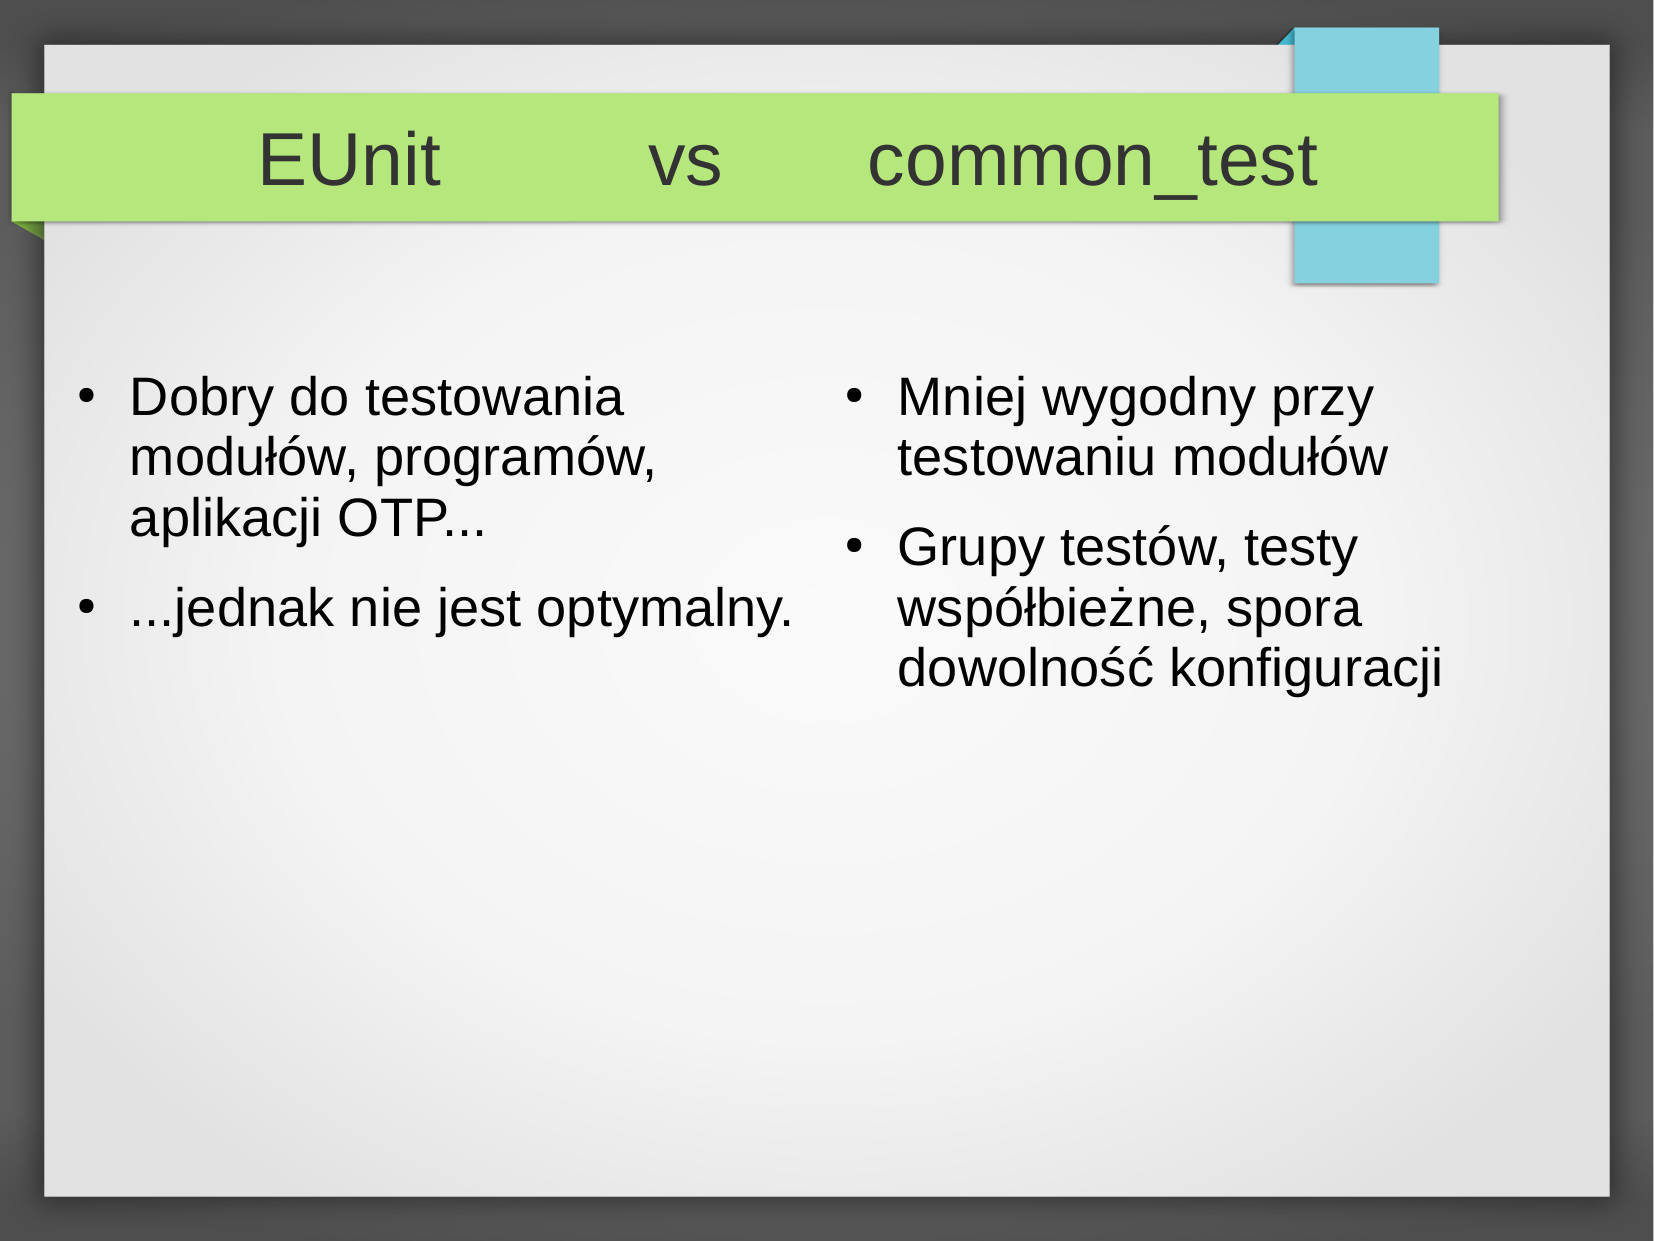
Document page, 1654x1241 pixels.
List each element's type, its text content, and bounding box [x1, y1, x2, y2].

picture [0, 0, 1654, 1241]
title EUnit vs common_test [70, 106, 1441, 213]
list Dobry do testowania modułów, programów, aplikacji OTP... ...jednak nie jest optymalny. [59, 366, 804, 1088]
list Mniej wygodny przy testowaniu modułów Grupy testów, testy współbieżne, spora dowolność konfiguracji [826, 366, 1537, 1099]
